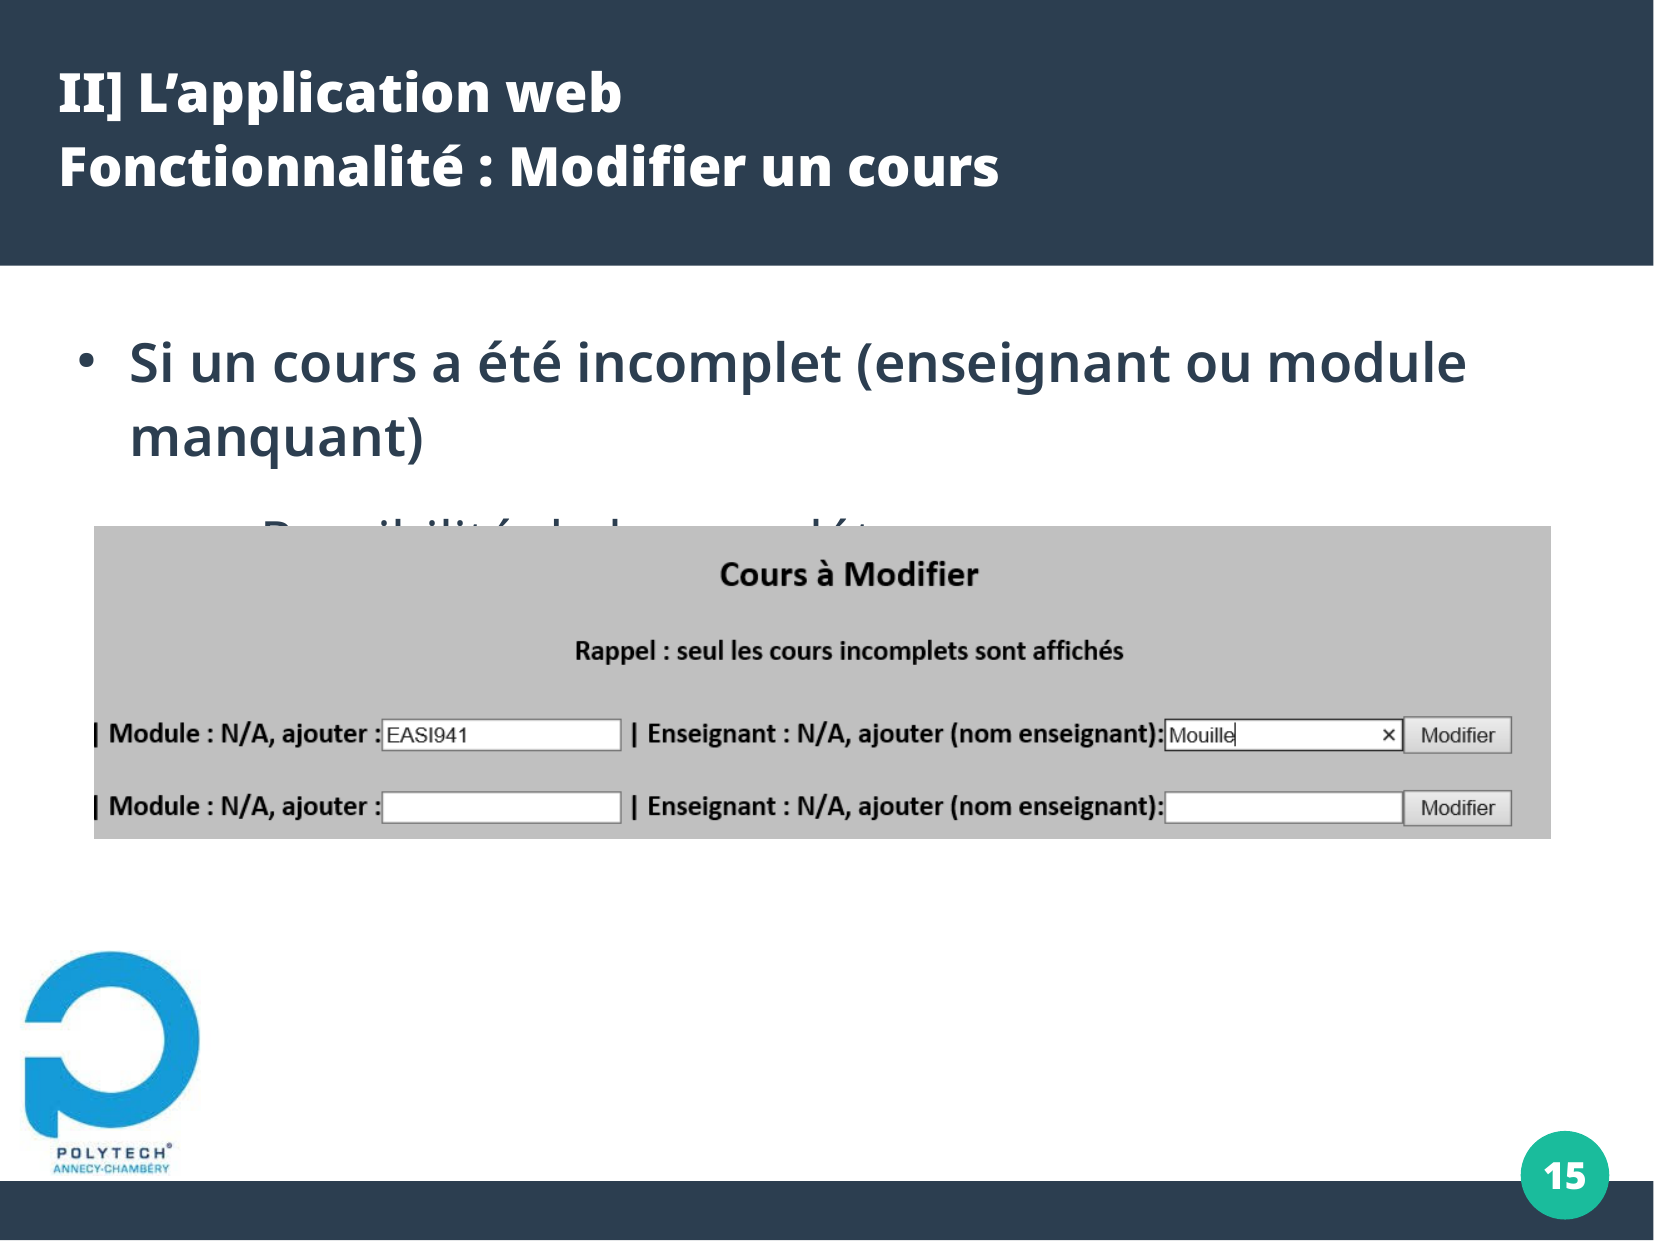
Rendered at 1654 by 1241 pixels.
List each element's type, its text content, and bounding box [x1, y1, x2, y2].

list Si un cours a été incomplet (enseignant ou module manquant) ⇒ Possibilité de le compléter [59, 324, 1595, 1152]
picture [94, 526, 1551, 839]
title II] L’application web Fonctionnalité : Modifier un cours [59, 49, 1595, 207]
picture [0, 950, 226, 1176]
